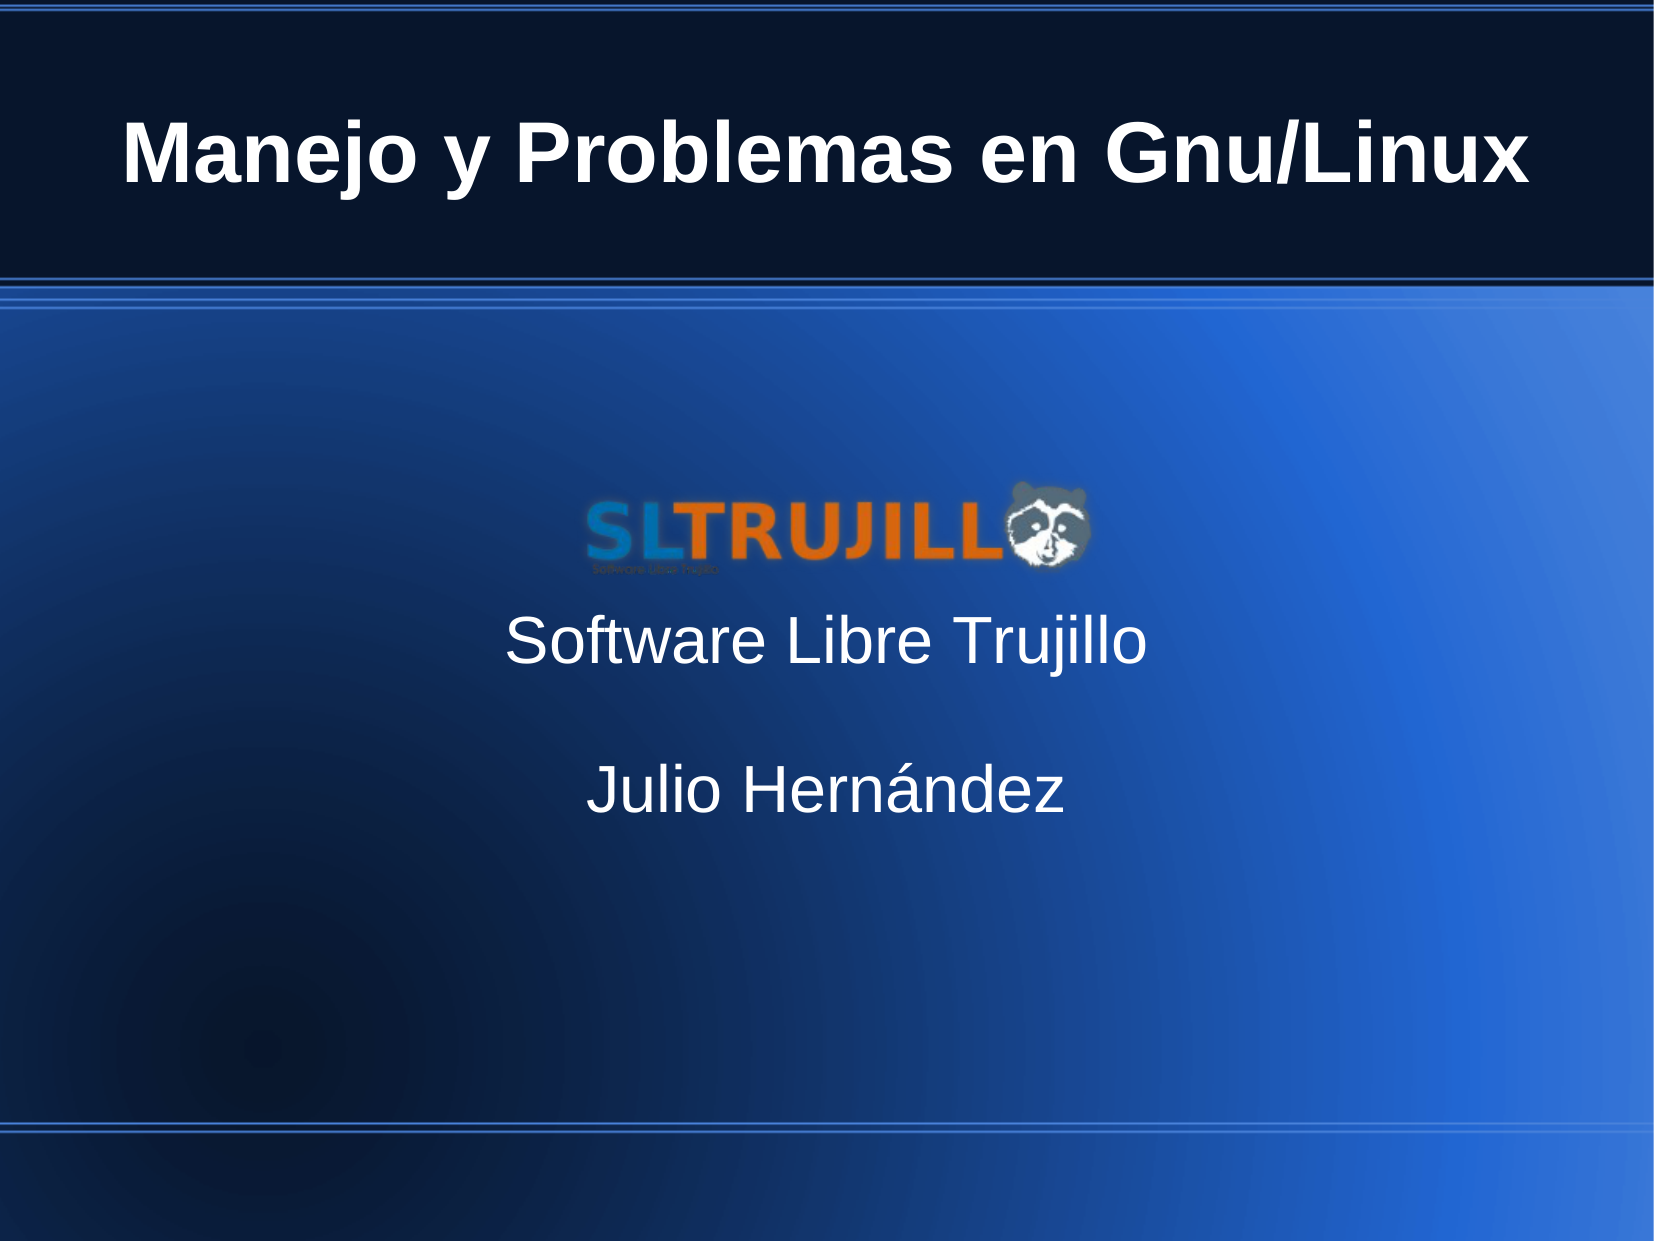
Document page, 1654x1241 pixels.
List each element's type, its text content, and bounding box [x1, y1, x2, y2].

subtitle Software Libre Trujillo Julio Hernández [82, 355, 1571, 1075]
picture [0, 0, 1654, 1241]
title Manejo y Problemas en Gnu/Linux [82, 49, 1571, 257]
